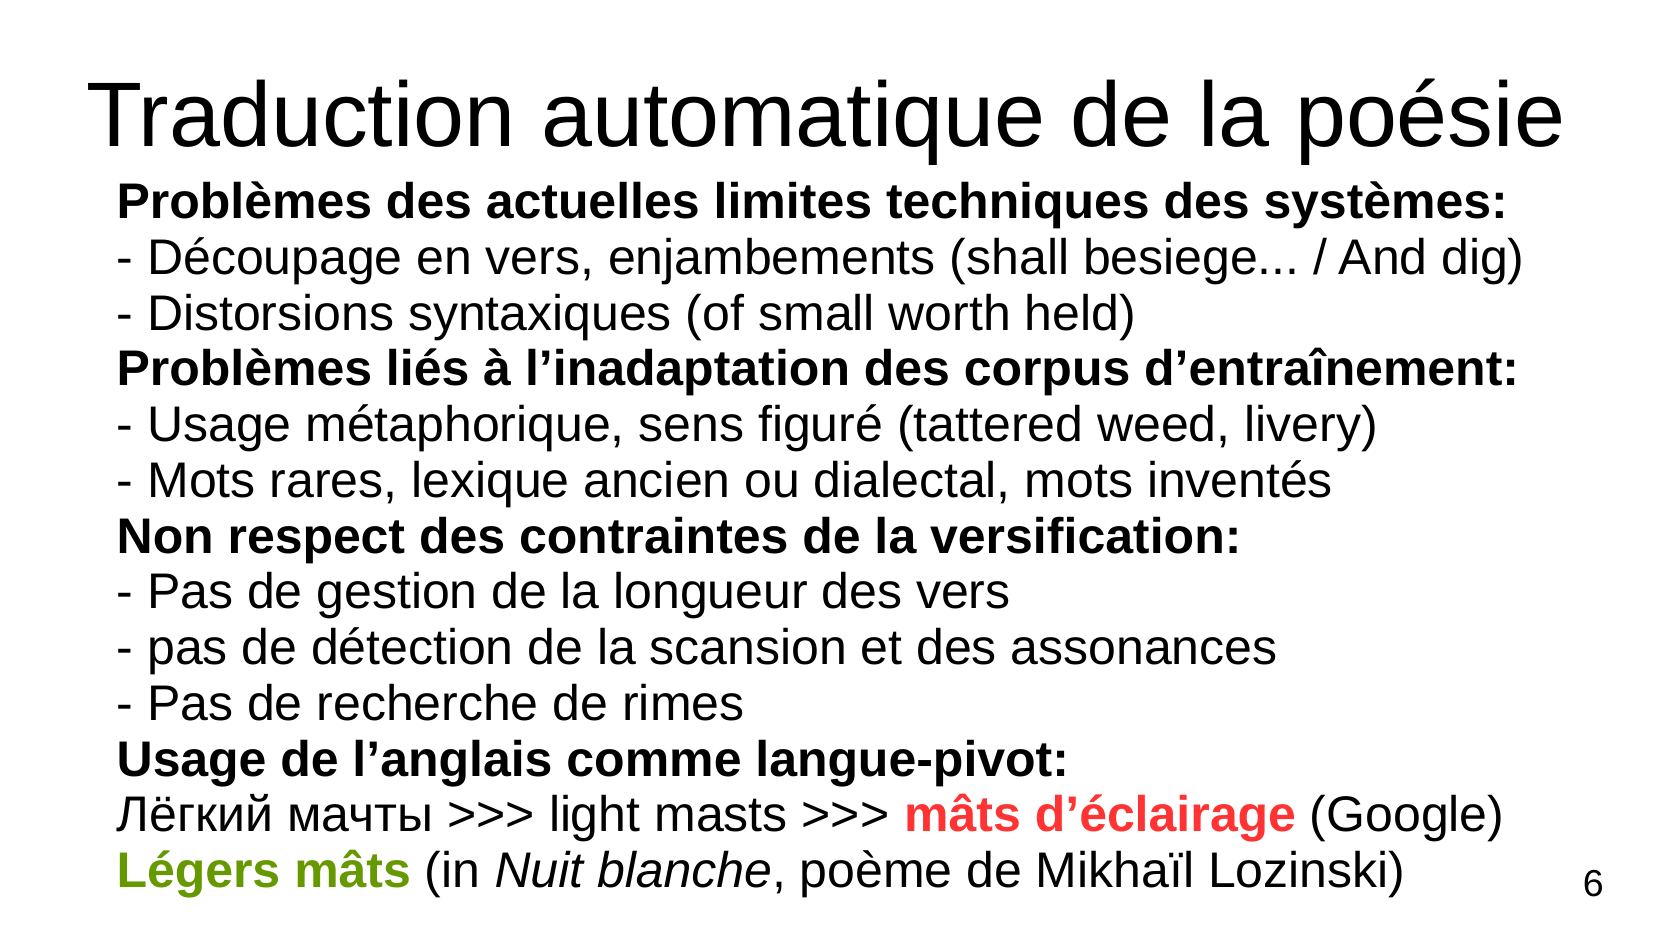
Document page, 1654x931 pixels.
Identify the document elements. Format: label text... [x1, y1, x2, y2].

title Traduction automatique de la poésie [82, 37, 1571, 193]
text_box Problèmes des actuelles limites techniques des systèmes: - Découpage en vers, enjambements (shall besiege... / And dig) - Distorsions syntaxiques (of small worth held) Problèmes liés à l’inadaptation des corpus d’entraînement: - Usage métaphorique, sens figuré (tattered weed, livery) - Mots rares, lexique ancien ou dialectal, mots inventés Non respect des contraintes de la versification: - Pas de gestion de la longueur des vers - pas de détection de la scansion et des assonances - Pas de recherche de rimes Usage de l’anglais comme langue-pivot: Лёгкий мачты >>> light masts >>> mâts d’éclairage (Google) Légers mâts (in Nuit blanche, poème de Mikhaïl Lozinski) [101, 166, 1556, 906]
text_box <numéro> [1568, 855, 1631, 912]
